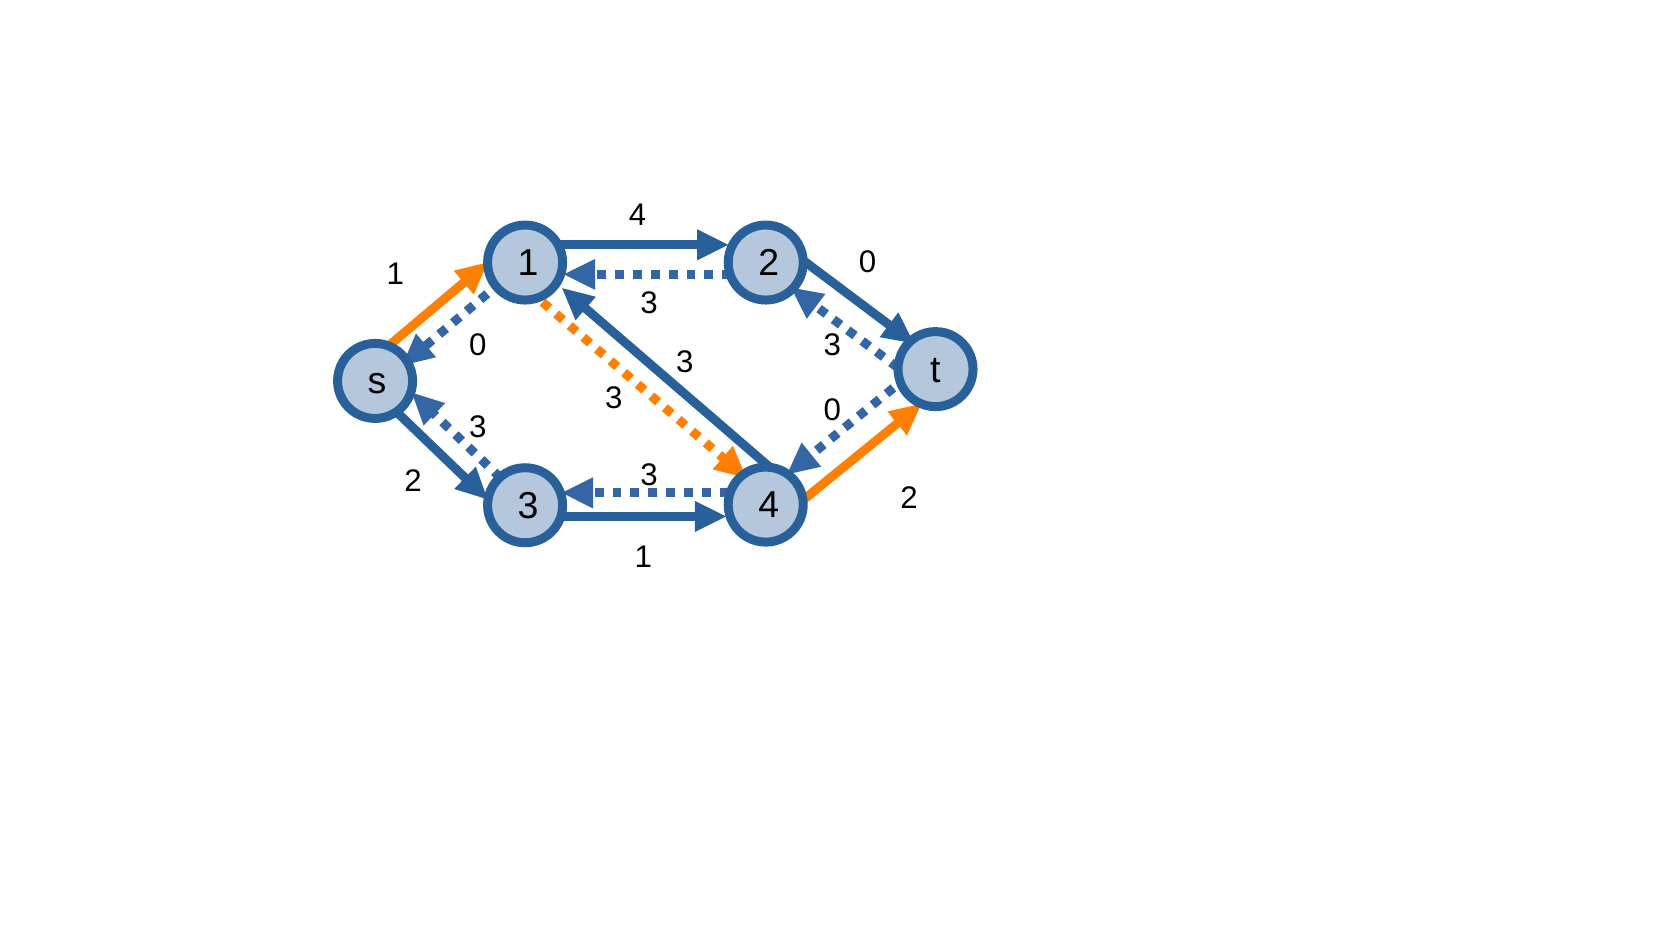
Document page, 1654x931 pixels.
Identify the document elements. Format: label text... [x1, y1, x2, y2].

text_box 4 [728, 467, 804, 543]
text_box t [897, 331, 974, 407]
text_box 3 [590, 372, 638, 423]
text_box 0 [454, 319, 502, 370]
text_box 1 [487, 225, 563, 301]
text_box 1 [371, 248, 419, 299]
text_box 1 [619, 532, 667, 582]
text_box 3 [808, 319, 856, 370]
text_box 3 [625, 278, 673, 328]
text_box 3 [661, 337, 709, 387]
text_box s [337, 343, 413, 419]
text_box 0 [844, 237, 892, 287]
text_box 2 [885, 473, 933, 523]
text_box 3 [454, 402, 502, 452]
text_box 3 [487, 467, 563, 543]
text_box 2 [728, 225, 804, 301]
text_box 0 [808, 384, 856, 435]
text_box 4 [613, 189, 661, 240]
text_box 2 [389, 455, 437, 506]
text_box 3 [625, 449, 673, 500]
